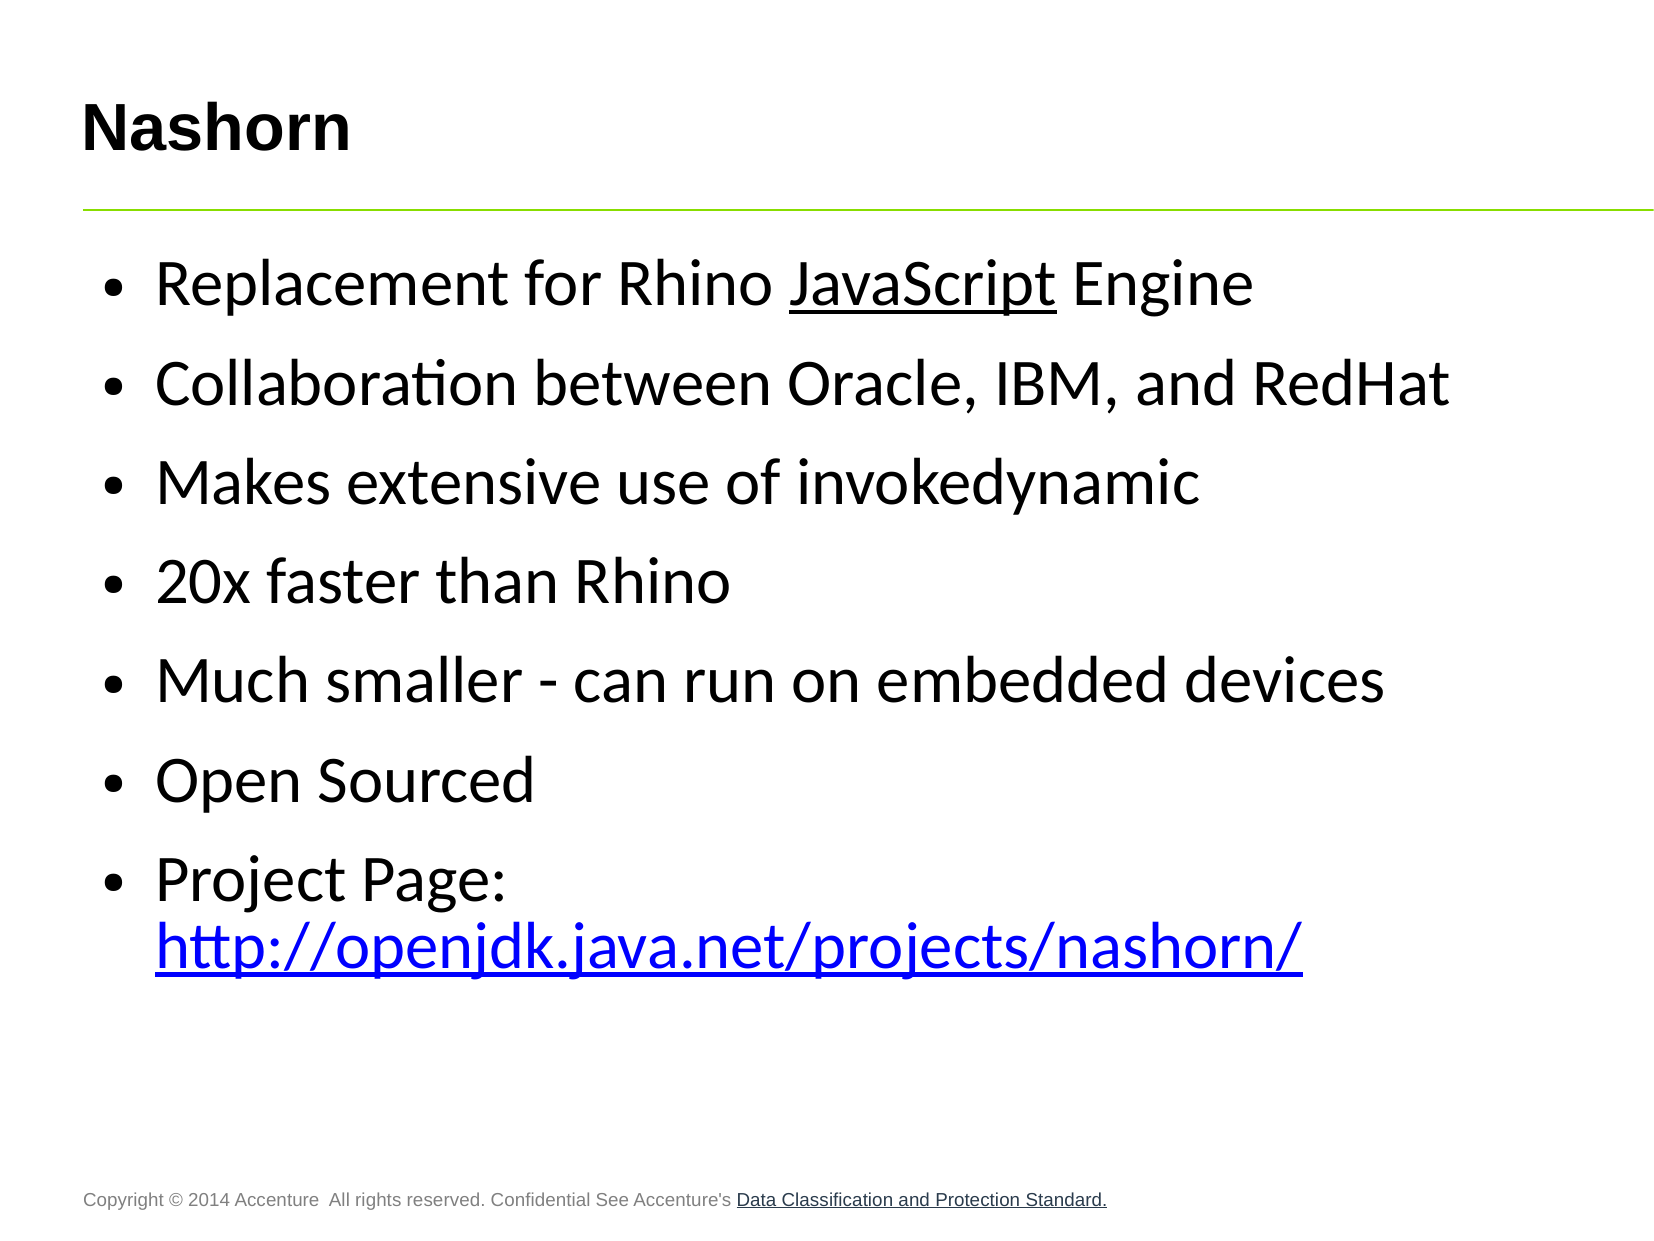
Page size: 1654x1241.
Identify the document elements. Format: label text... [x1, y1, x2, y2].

list Replacement for Rhino JavaScript Engine Collaboration between Oracle, IBM, and RedHat Makes extensive use of invokedynamic 20x faster than Rhino Much smaller - can run on embedded devices Open Sourced Project Page: http://openjdk.java.net/projects/nashorn/ [84, 255, 1573, 1166]
title Nashorn [81, 56, 1654, 199]
